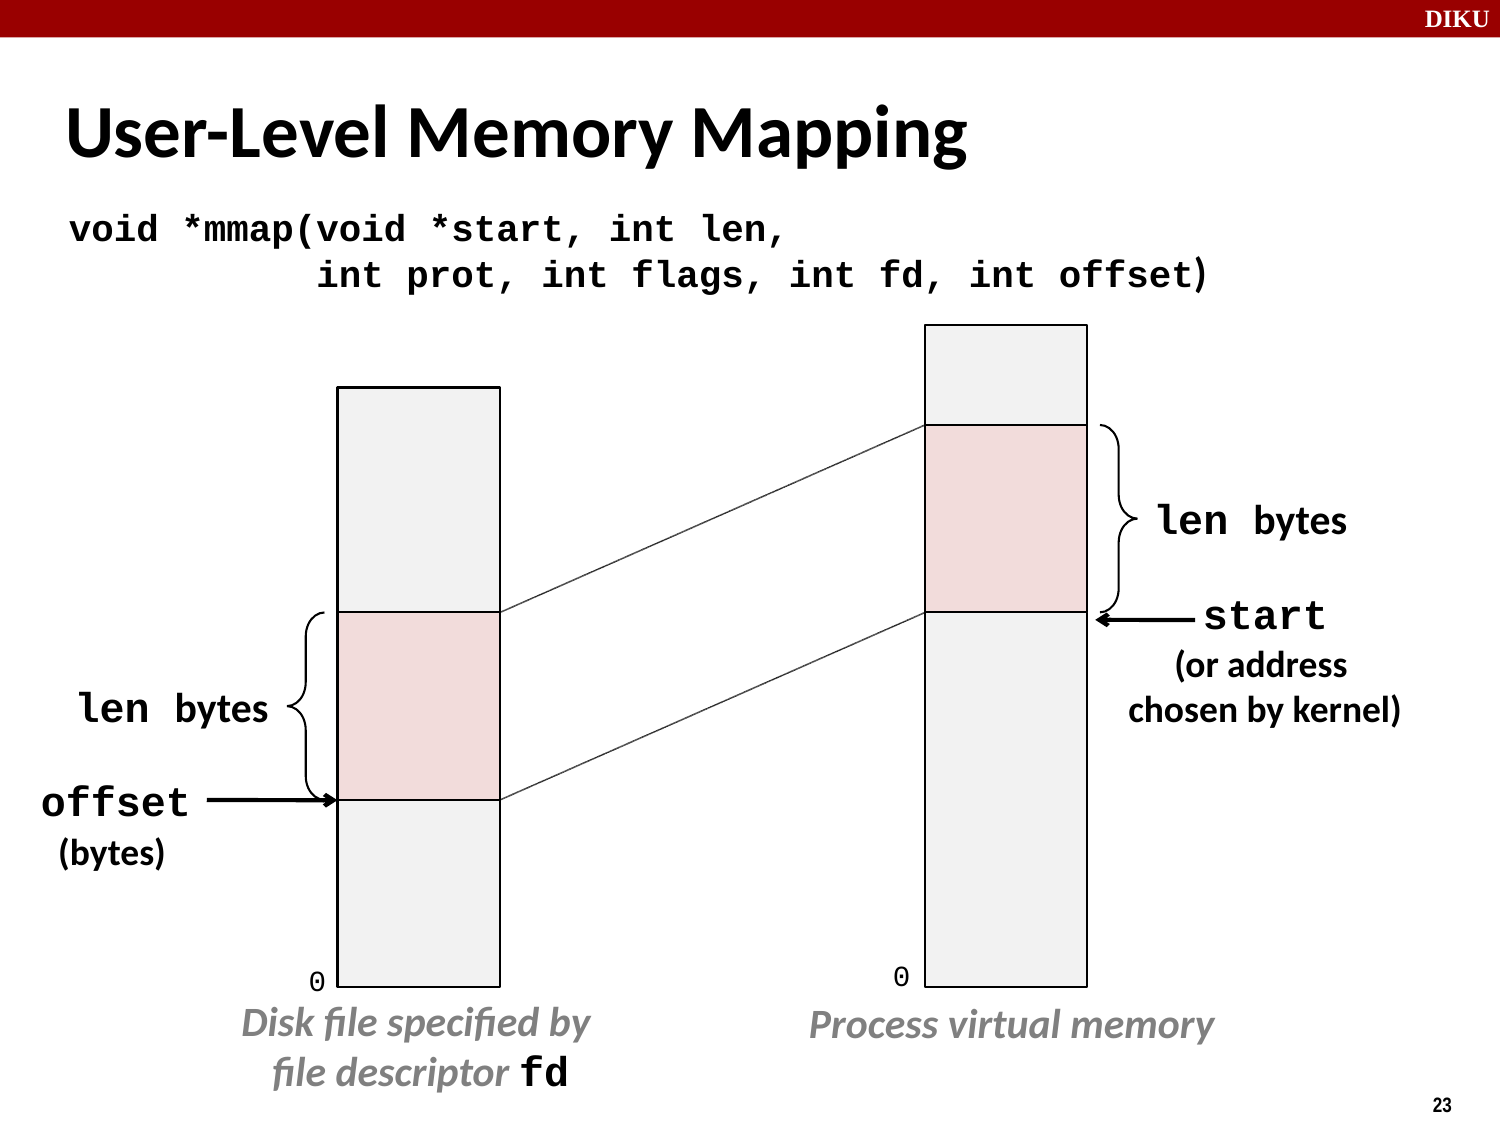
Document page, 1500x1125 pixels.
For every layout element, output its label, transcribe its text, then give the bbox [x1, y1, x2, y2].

text_box [924, 324, 1088, 988]
text_box void *mmap(void *start, int len, int prot, int flags, int fd, int offset) [54, 200, 1417, 338]
text_box start [1188, 580, 1343, 632]
text_box (or address chosen by kernel) [1113, 632, 1418, 738]
text_box Process virtual memory [794, 989, 1230, 1055]
text_box len bytes [59, 673, 284, 738]
text_box 0 [878, 950, 926, 1000]
text_box offset [25, 767, 206, 832]
text_box Disk file specified by file descriptor fd [226, 987, 615, 1103]
text_box 0 [293, 954, 342, 1005]
text_box len bytes [1138, 486, 1363, 551]
text_box User-Level Memory Mapping [50, 80, 1241, 175]
text_box (bytes) [43, 820, 182, 881]
text_box [337, 387, 500, 987]
